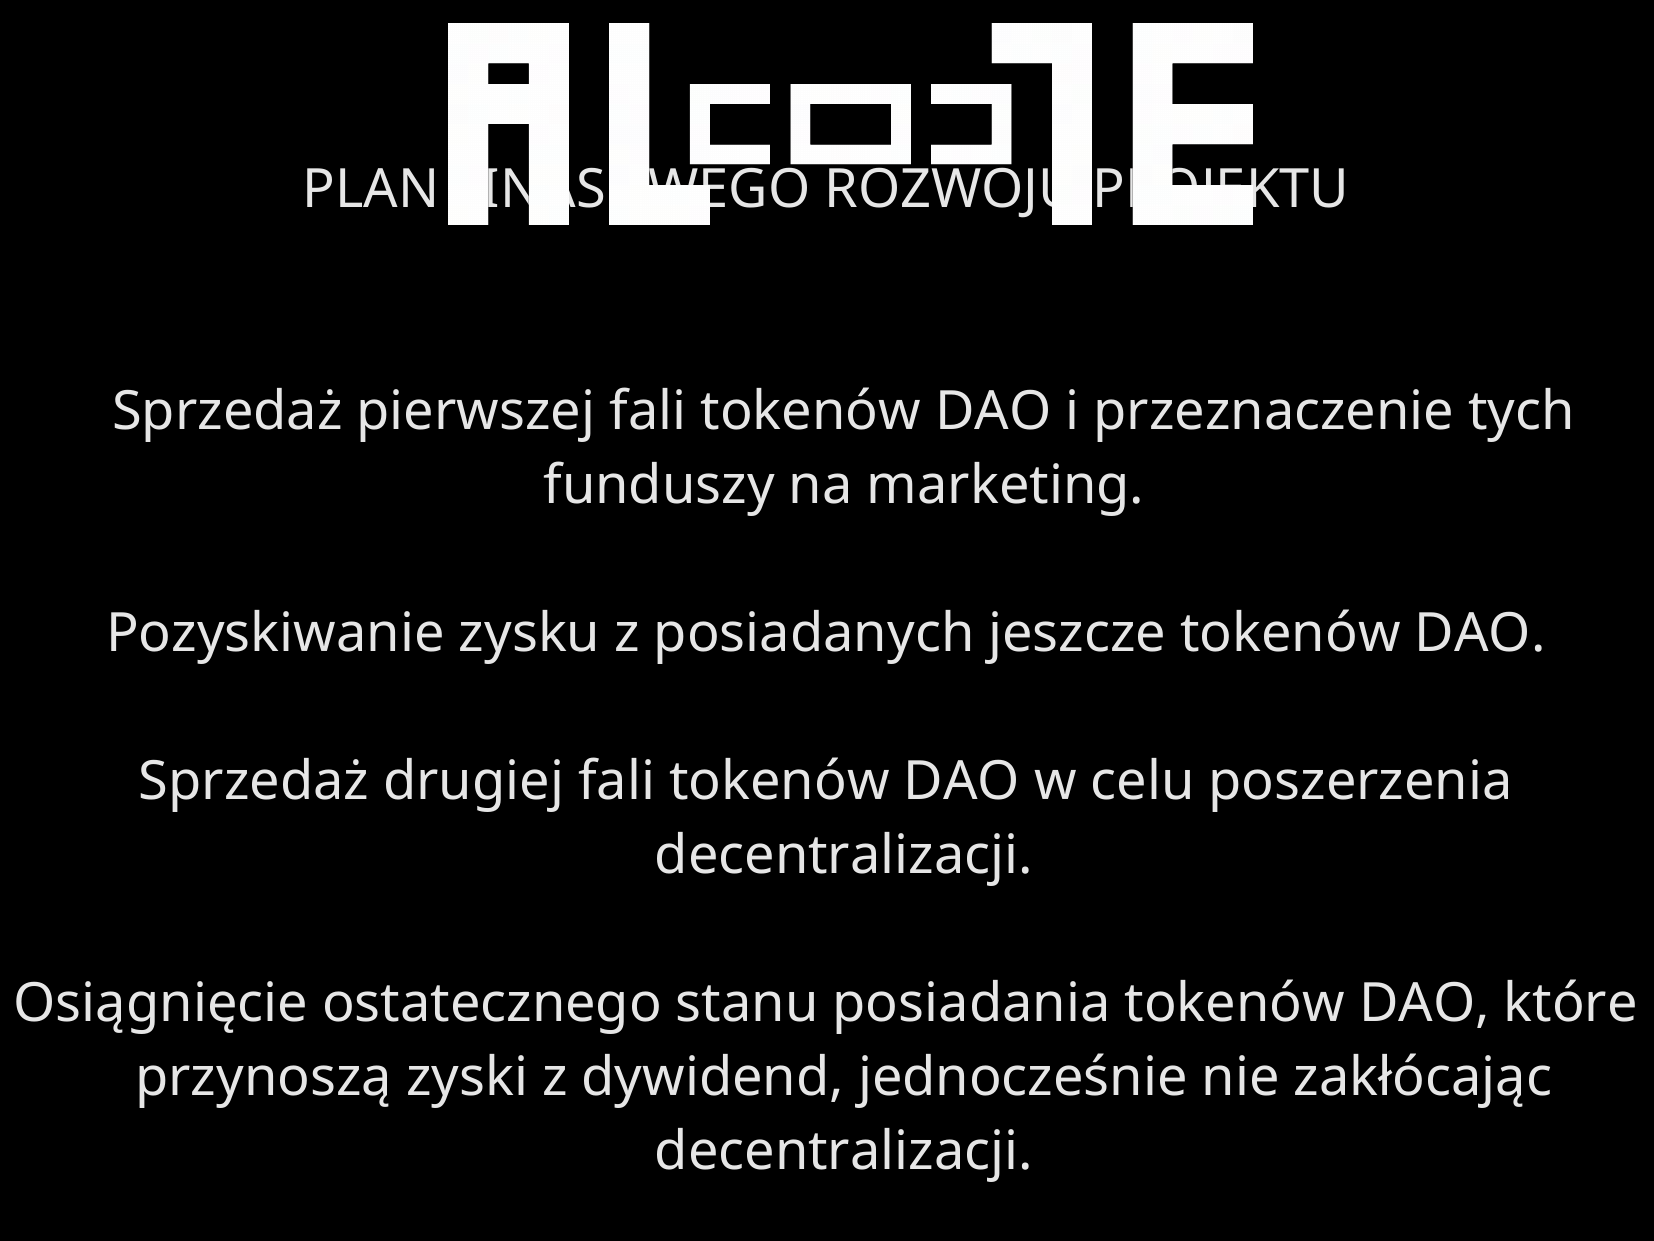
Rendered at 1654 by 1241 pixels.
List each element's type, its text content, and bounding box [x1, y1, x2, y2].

text_box [0, 0, 1654, 236]
picture [448, 23, 1253, 225]
subtitle PLAN FINASOWEGO ROZWOJU PROJEKTU Sprzedaż pierwszej fali tokenów DAO i przeznaczenie tych funduszy na marketing. Pozyskiwanie zysku z posiadanych jeszcze tokenów DAO. Sprzedaż drugiej fali tokenów DAO w celu poszerzenia decentralizacji. Osiągnięcie ostatecznego stanu posiadania tokenów DAO, które przynoszą zyski z dywidend, jednocześnie nie zakłócając decentralizacji. [0, 236, 1654, 1241]
